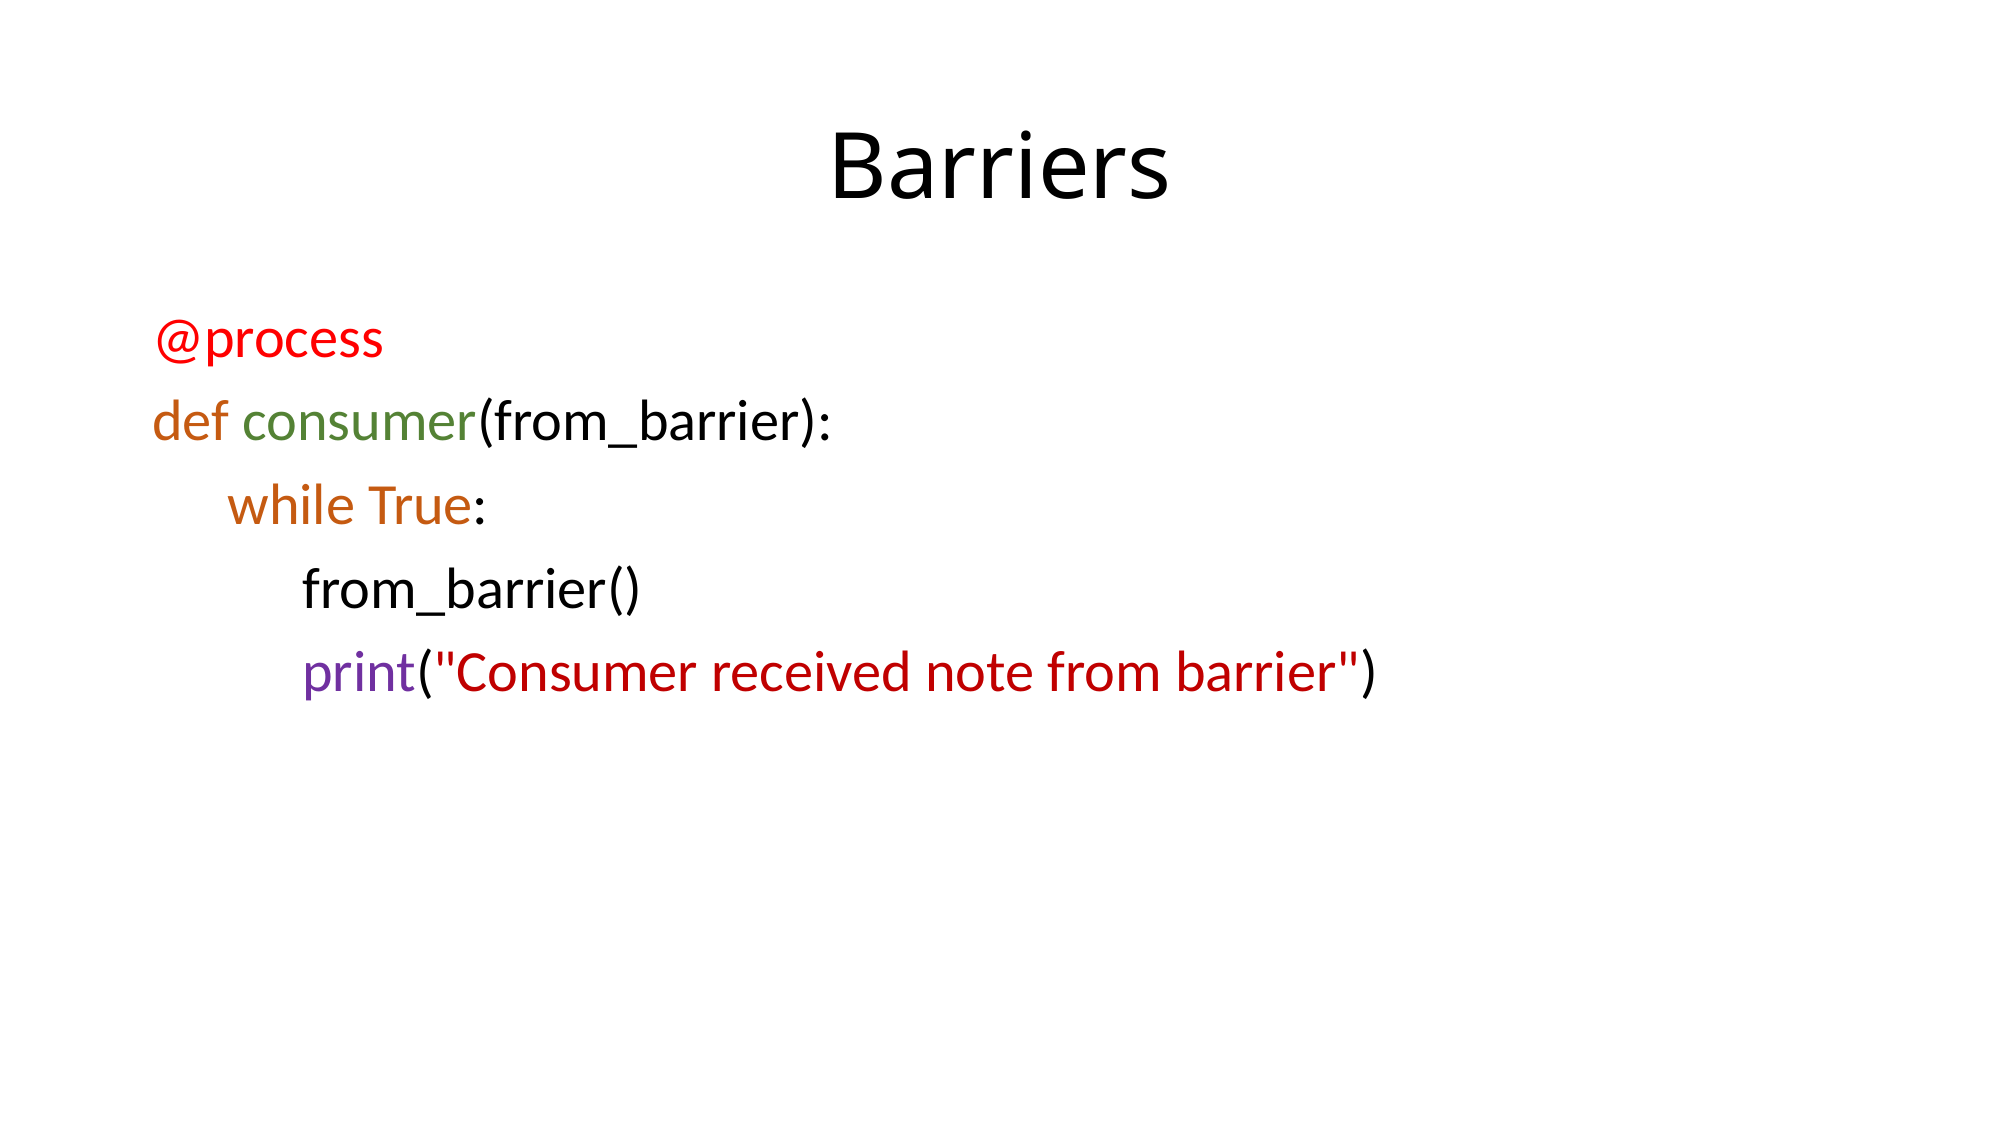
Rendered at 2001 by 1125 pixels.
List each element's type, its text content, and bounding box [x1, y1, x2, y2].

list @process def consumer(from_barrier): while True: from_barrier() print("Consumer received note from barrier") [137, 299, 1863, 1014]
title Barriers [137, 59, 1863, 278]
